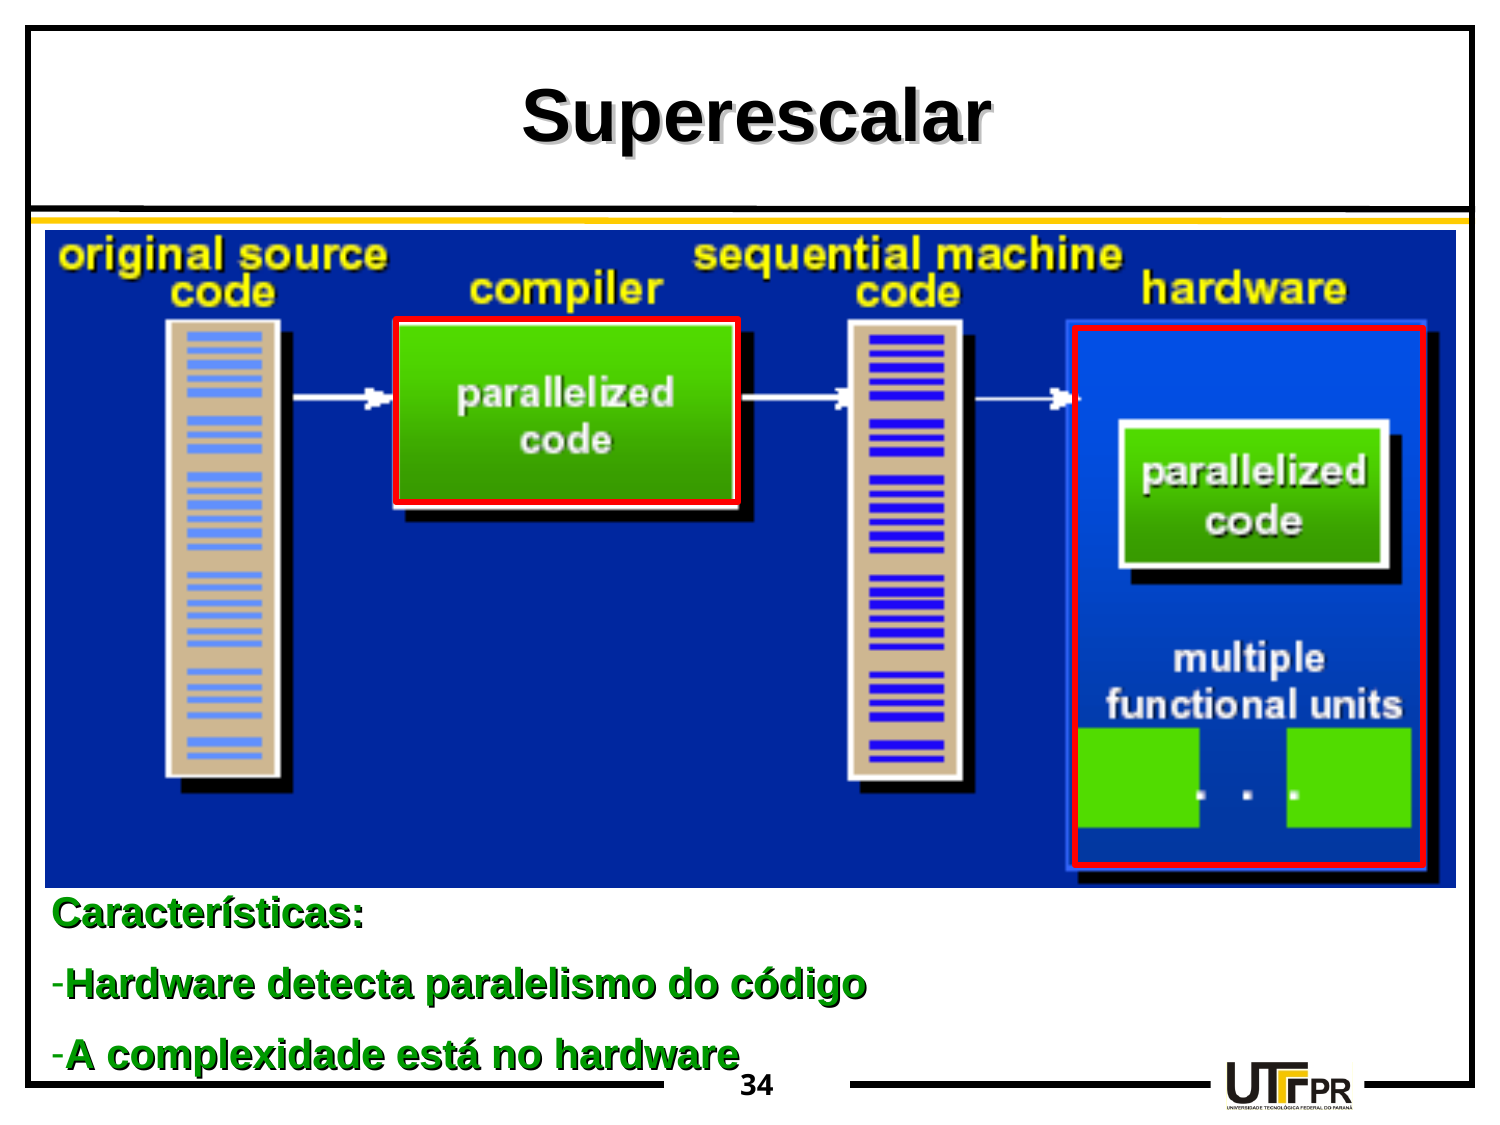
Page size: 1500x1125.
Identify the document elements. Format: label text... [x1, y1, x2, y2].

picture [1226, 1062, 1353, 1110]
picture [45, 230, 1456, 888]
text_box Características: Hardware detecta paralelismo do código A complexidade está no hardware [36, 877, 882, 1085]
title Superescalar [96, 73, 1419, 168]
